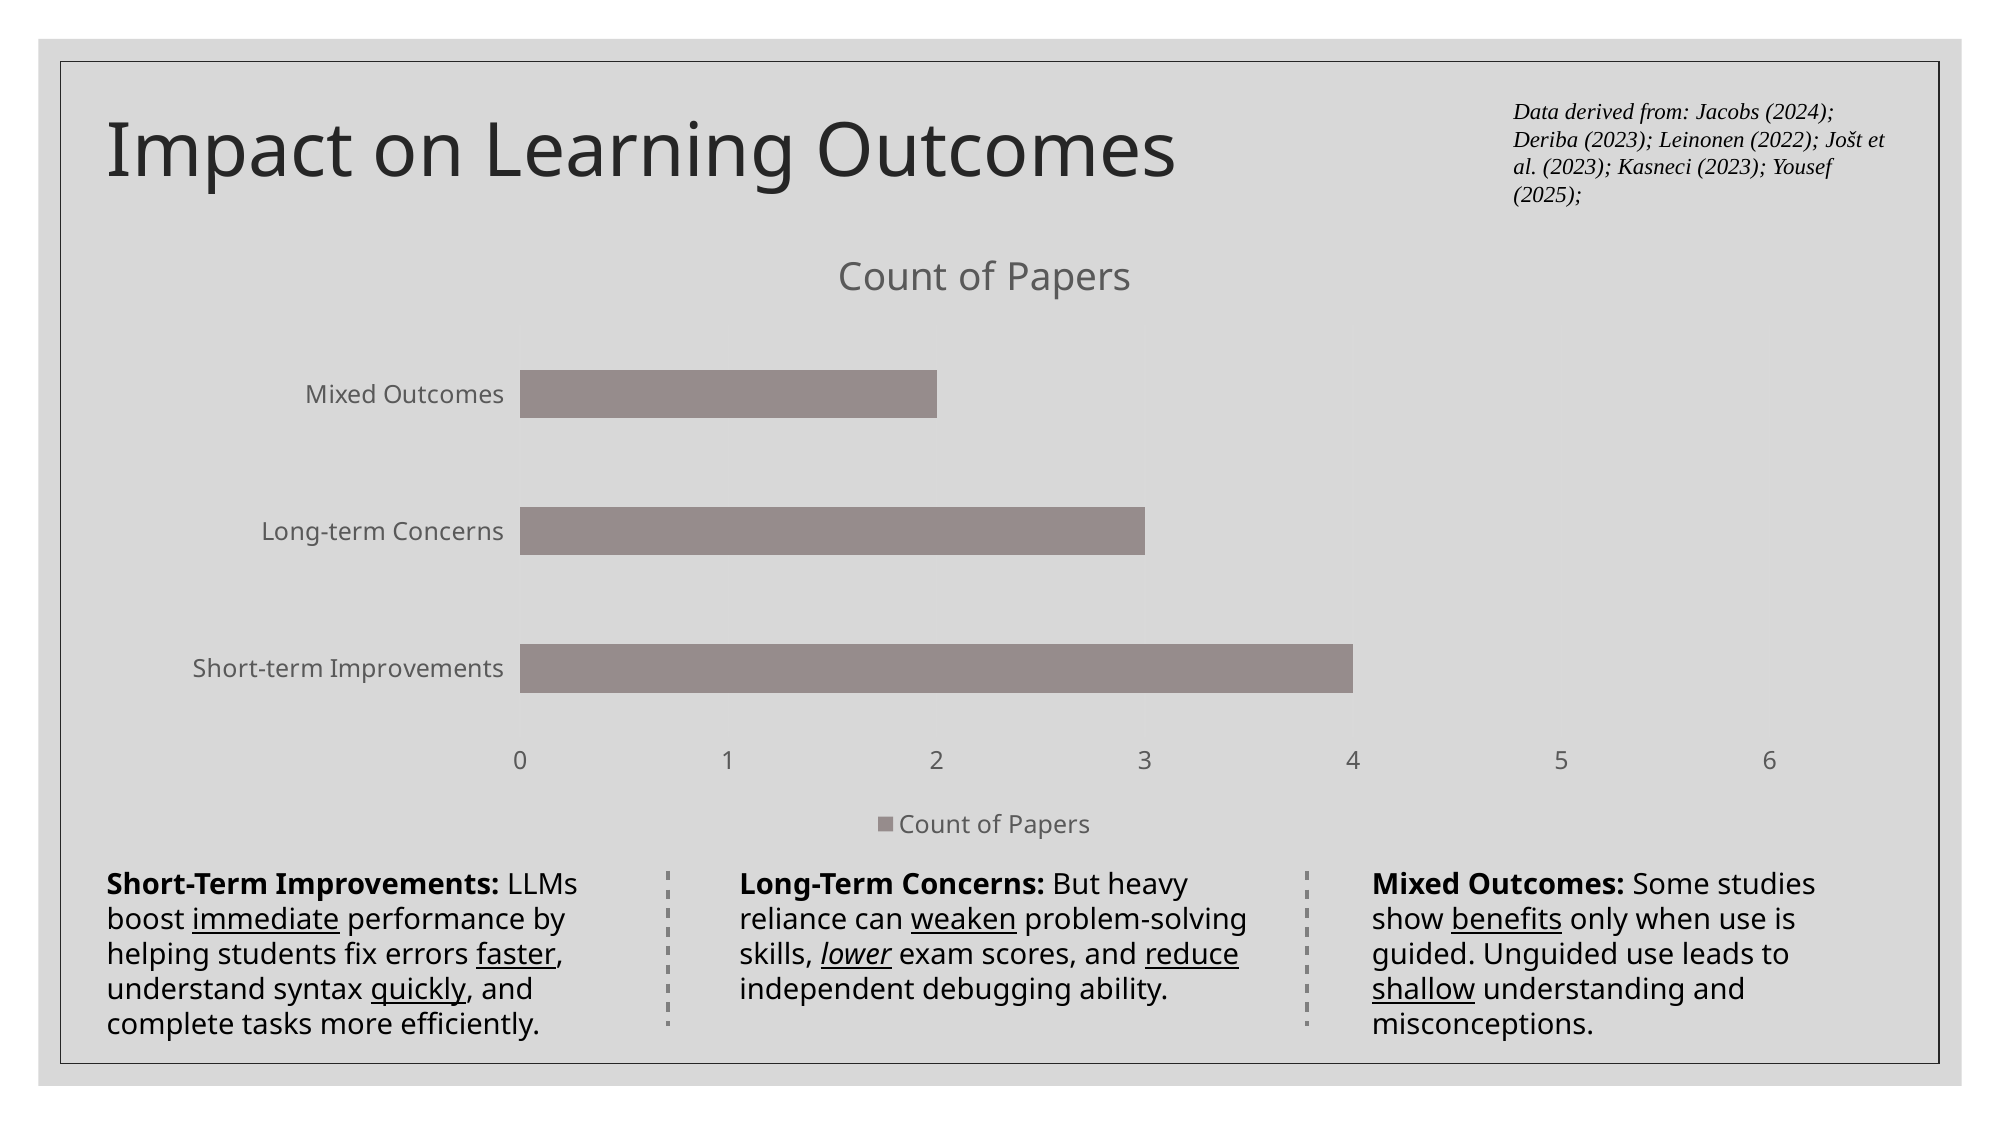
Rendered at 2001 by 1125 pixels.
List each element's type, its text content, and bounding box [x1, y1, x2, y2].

chart [159, 215, 1810, 848]
text_box Short-Term Improvements: LLMs boost immediate performance by helping students fix errors faster, understand syntax quickly, and complete tasks more efficiently. [91, 857, 644, 1085]
text_box Mixed Outcomes: Some studies show benefits only when use is guided. Unguided use leads to shallow understanding and misconceptions. [1356, 857, 1909, 1015]
text_box Data derived from: Jacobs (2024); Deriba (2023); Leinonen (2022); Jošt et al. (2023); Kasneci (2023); Yousef (2025); [1498, 89, 1909, 216]
text_box Long-Term Concerns: But heavy reliance can weaken problem-solving skills, lower exam scores, and reduce independent debugging ability. [724, 857, 1276, 1015]
title Impact on Learning Outcomes [91, 40, 1742, 266]
